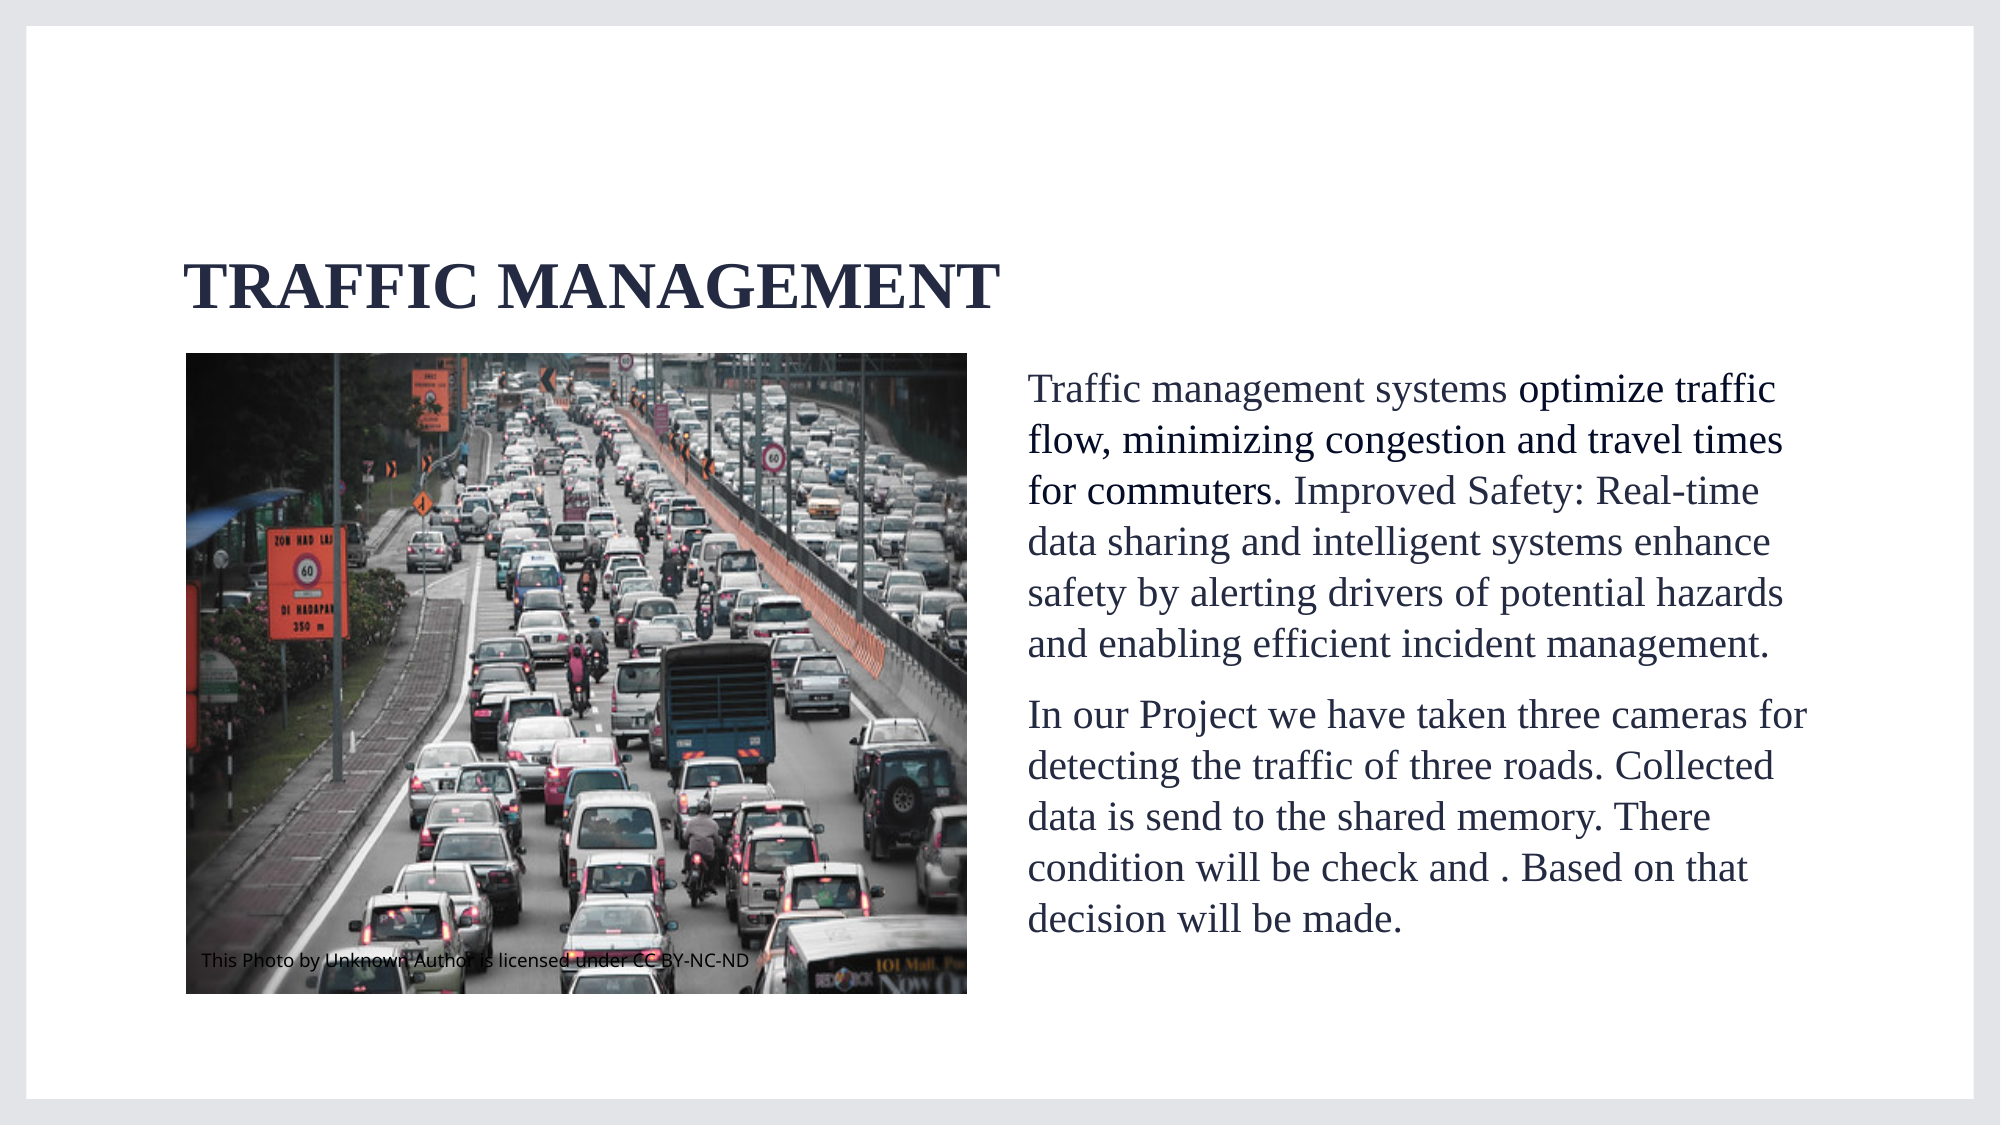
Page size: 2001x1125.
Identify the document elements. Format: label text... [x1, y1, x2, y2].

text_box This Photo by Unknown Author is licensed under CC BY-NC-ND [186, 941, 967, 980]
list Traffic management systems optimize traffic flow, minimizing congestion and travel times for commuters. Improved Safety: Real-time data sharing and intelligent systems enhance safety by alerting drivers of potential hazards and enabling efficient incident management. In our Project we have taken three cameras for detecting the traffic of three roads. Collected data is send to the shared memory. There condition will be check and . Based on that decision will be made. [1012, 353, 1825, 1010]
picture [186, 980, 967, 994]
picture [186, 353, 967, 941]
title TRAFFIC MANAGEMENT [168, 118, 1832, 331]
